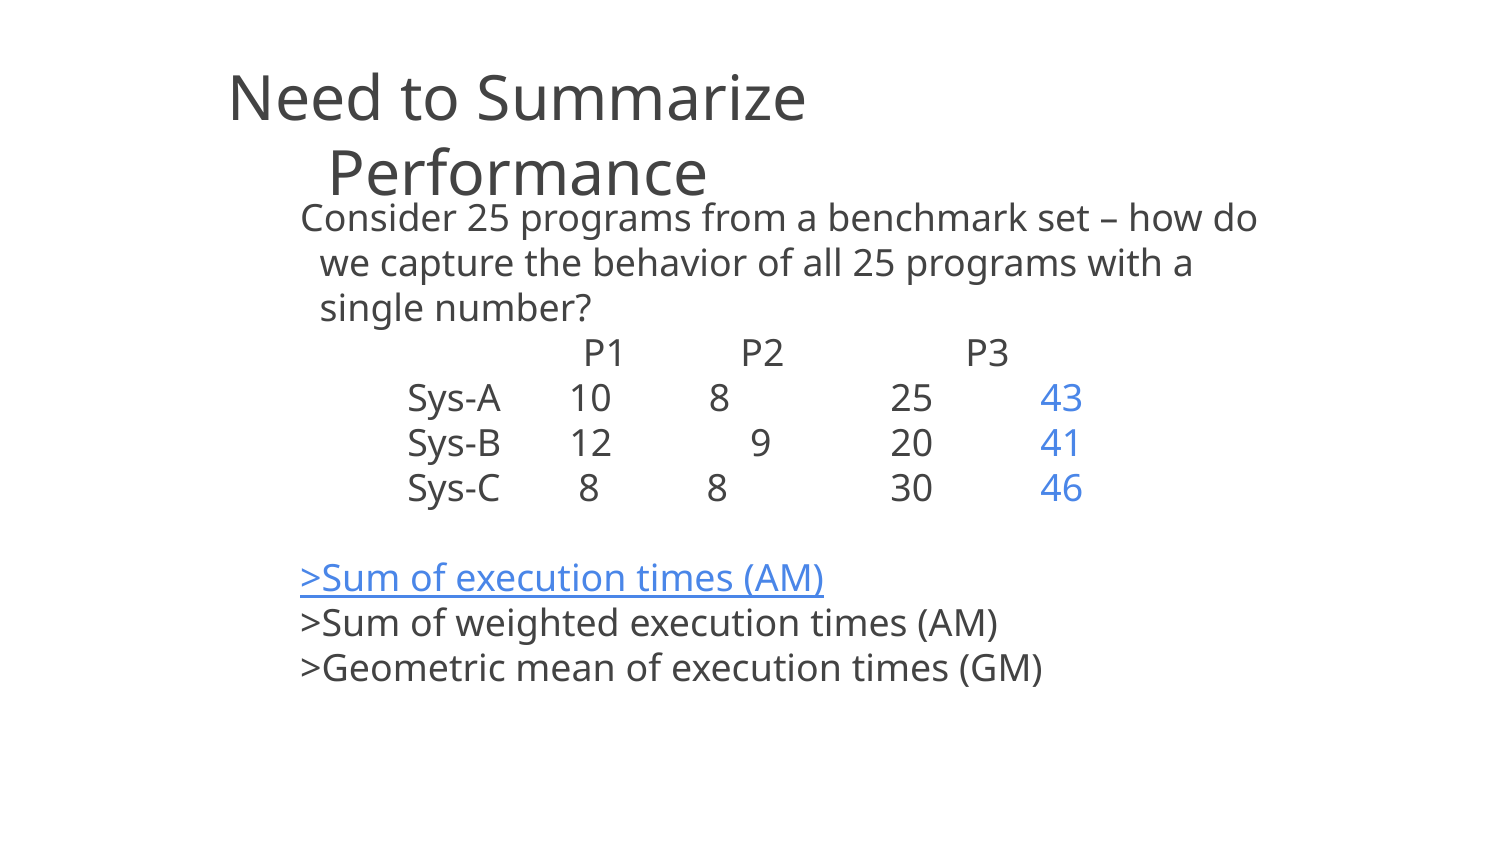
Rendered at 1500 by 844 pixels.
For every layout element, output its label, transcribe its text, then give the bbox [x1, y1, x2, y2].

text_box Consider 25 programs from a benchmark set – how do we capture the behavior of all 25 programs with a single number? P1 P2 P3 Sys-A 10 8 25 43 Sys-B 12 9 20 41 Sys-C 8 8 30 46 >Sum of execution times (AM) >Sum of weighted execution times (AM) >Geometric mean of execution times (GM) [200, 179, 1341, 842]
text_box Need to Summarize Performance [14, 43, 1022, 157]
